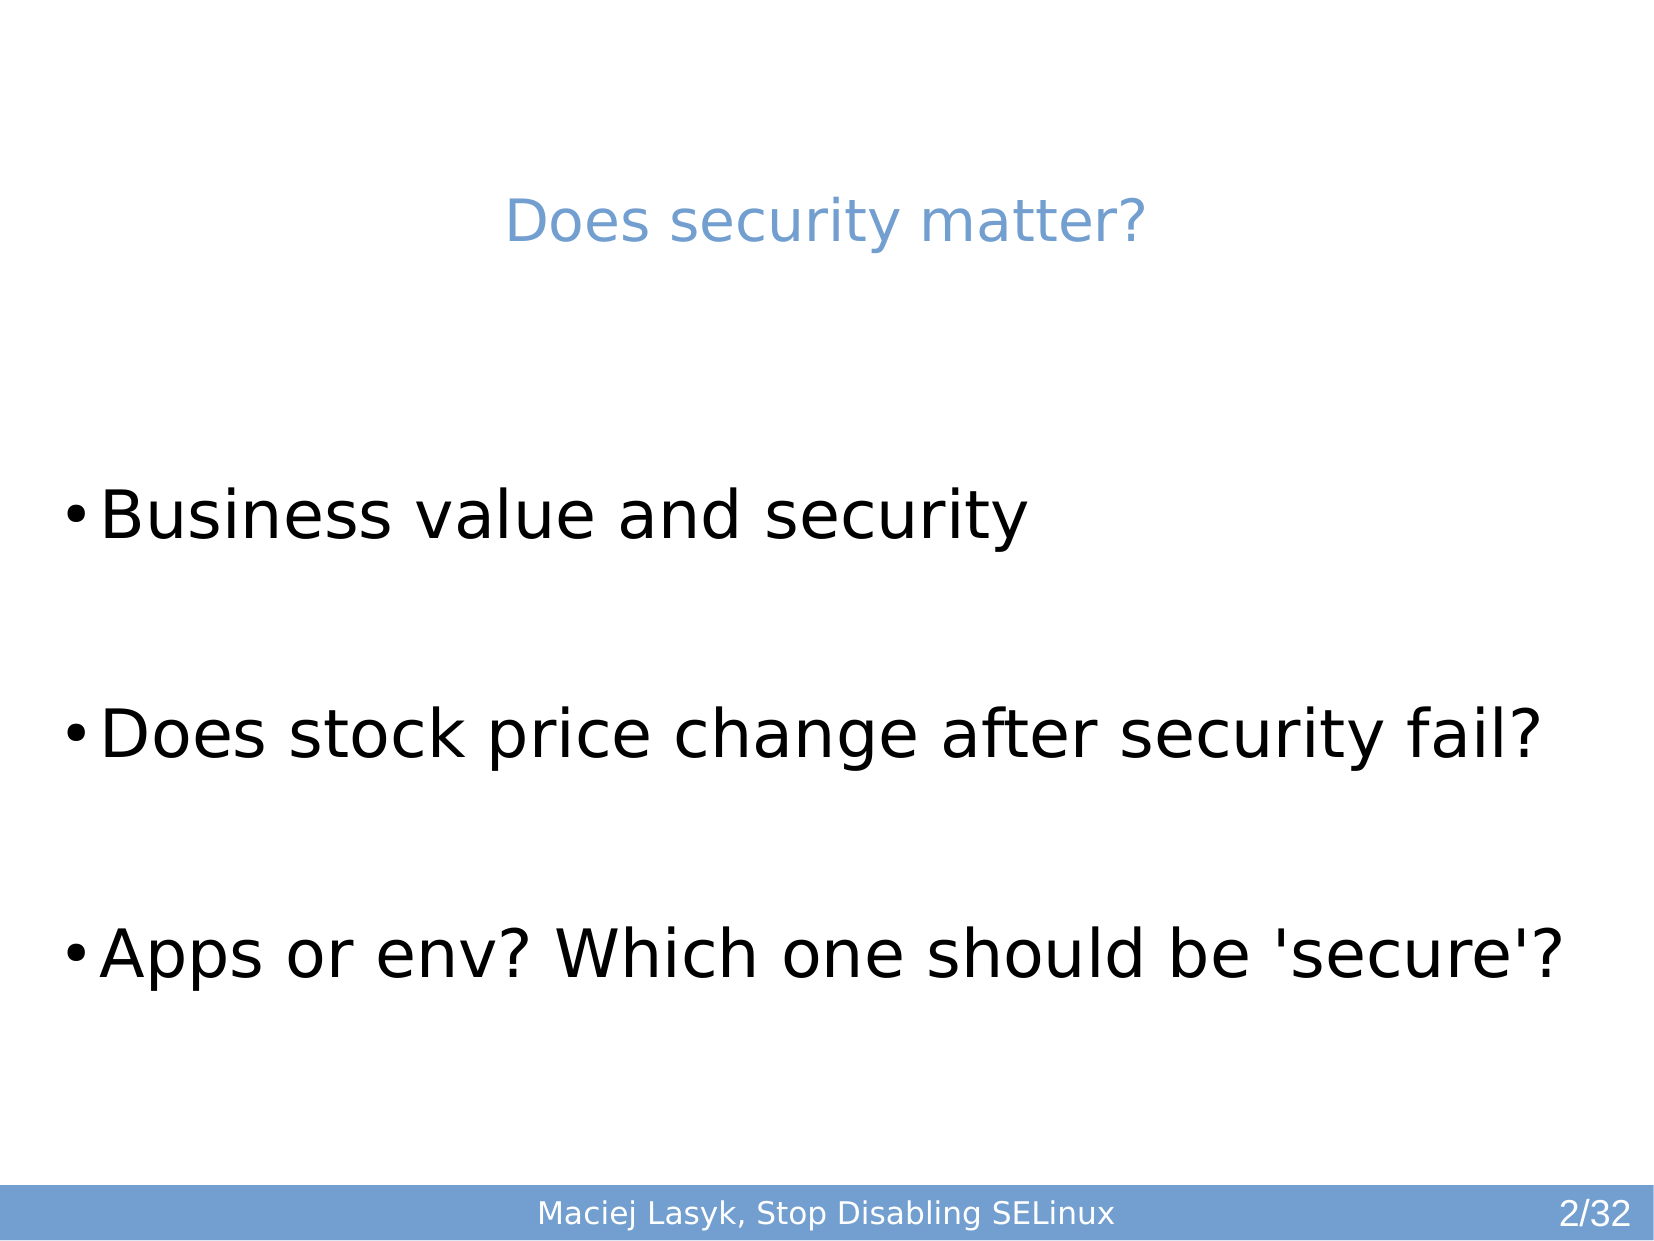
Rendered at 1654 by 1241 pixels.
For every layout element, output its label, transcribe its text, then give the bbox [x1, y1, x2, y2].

text_box [1647, 1185, 1654, 1241]
text_box Maciej Lasyk, Stop Disabling SELinux [522, 1188, 1132, 1240]
text_box 2/32 [1533, 1185, 1647, 1241]
text_box [0, 1185, 1533, 1241]
text_box Business value and security Does stock price change after security fail? Apps or env? Which one should be 'secure'? [49, 468, 1583, 1001]
text_box Does security matter? [489, 180, 1164, 263]
